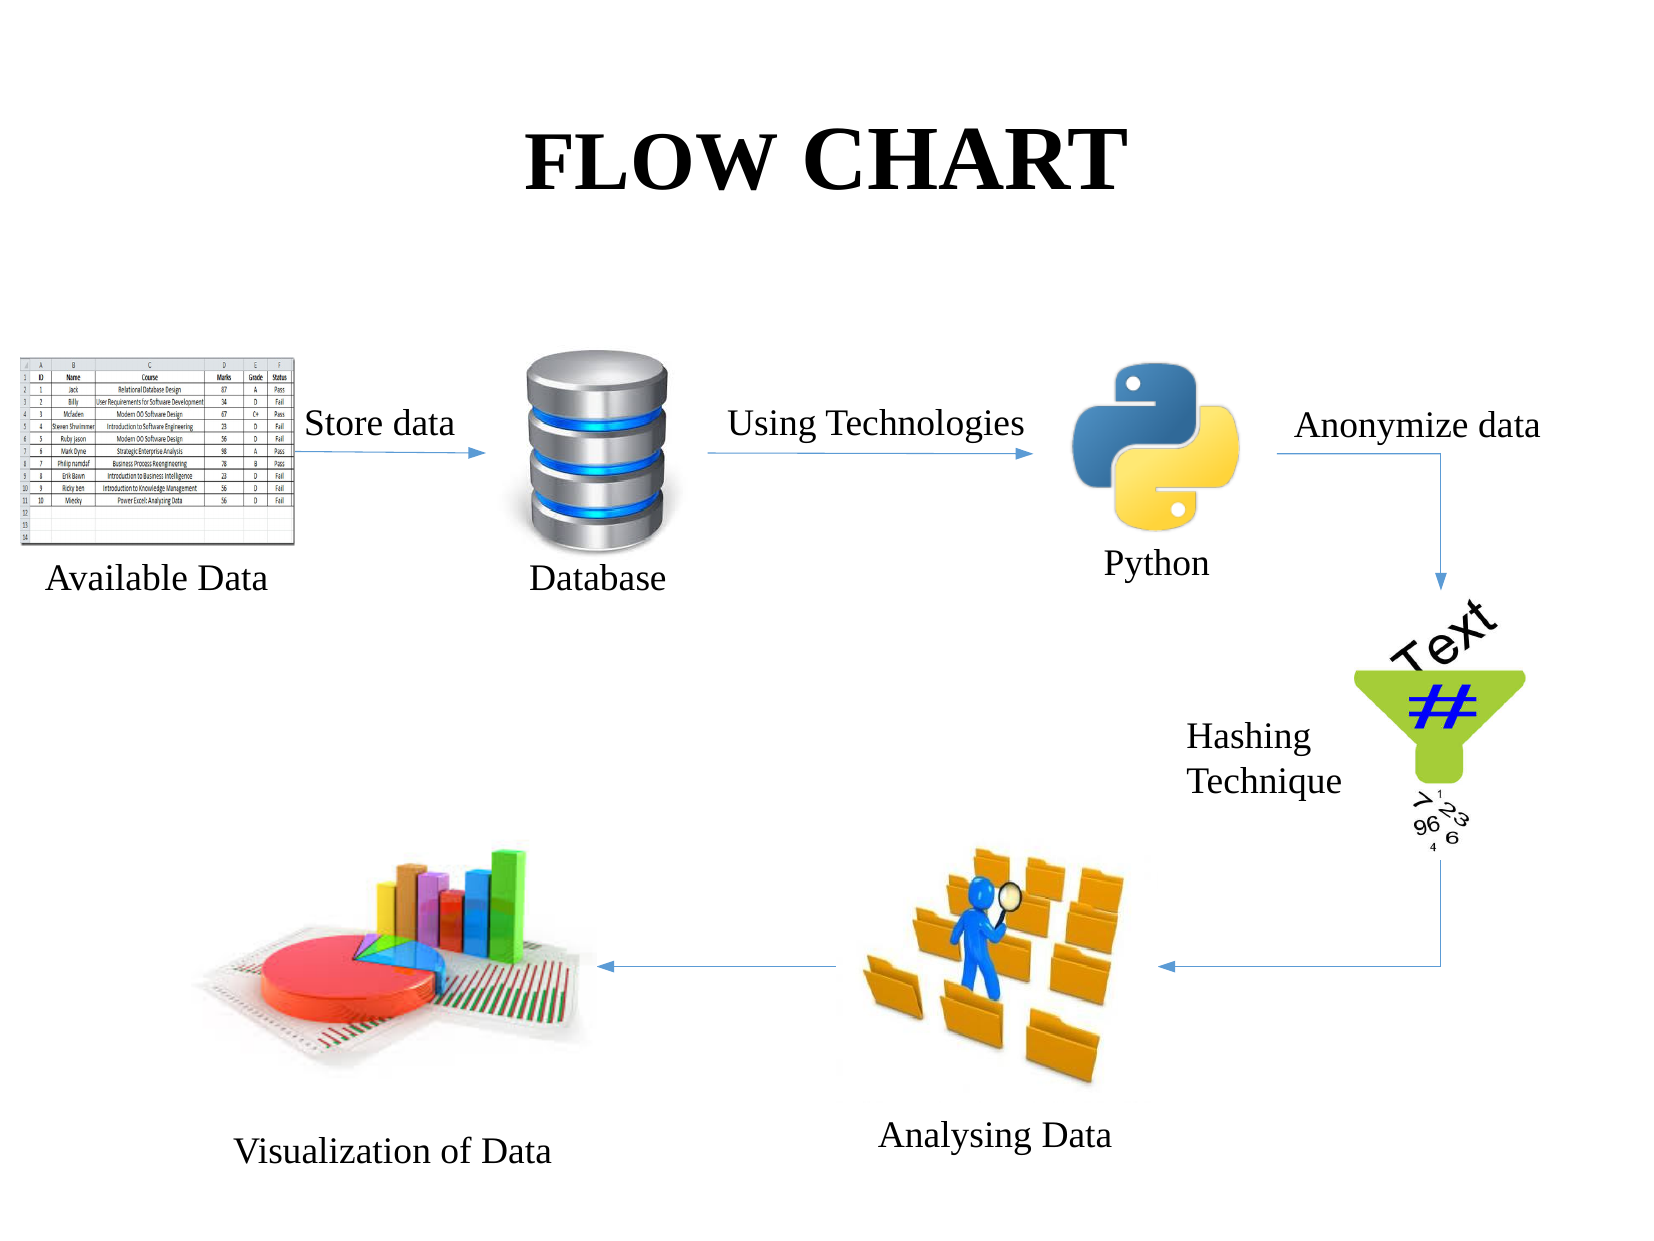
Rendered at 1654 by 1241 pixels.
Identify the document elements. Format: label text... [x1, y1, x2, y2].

text_box Store data [295, 390, 486, 452]
picture [486, 337, 707, 569]
text_box Anonymize data [1278, 392, 1556, 453]
picture [836, 830, 1158, 1103]
text_box Analysing Data [862, 1102, 1130, 1164]
picture [191, 815, 597, 1119]
text_box Hashing Technique [1171, 703, 1359, 810]
text_box Using Technologies [712, 390, 1035, 452]
text_box Visualization of Data [218, 1118, 571, 1179]
title FLOW CHART [82, 49, 1571, 257]
picture [1345, 591, 1537, 860]
text_box Python [1088, 529, 1227, 591]
text_box Available Data [29, 544, 286, 606]
picture [20, 357, 295, 546]
picture [1035, 326, 1277, 569]
text_box Database [514, 545, 684, 606]
